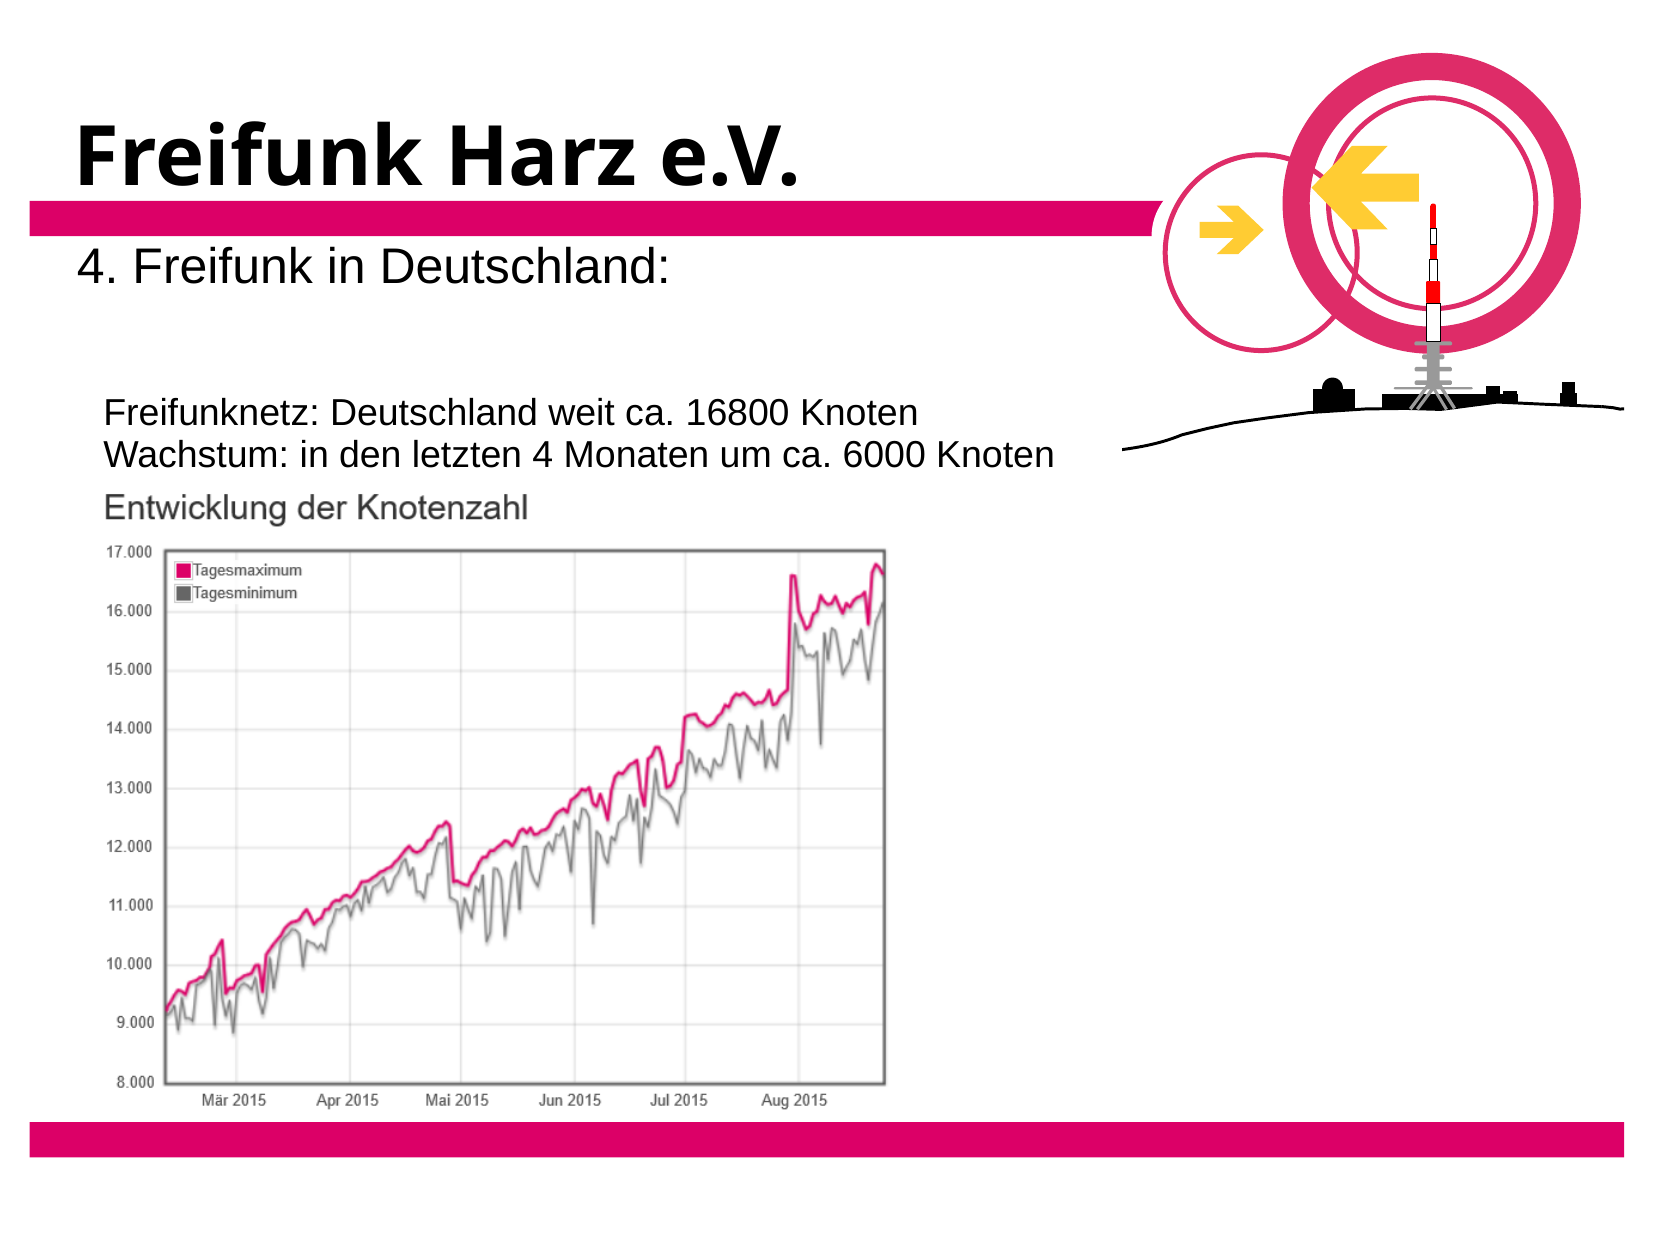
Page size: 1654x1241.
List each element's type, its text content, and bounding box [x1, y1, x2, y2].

subtitle 4. Freifunk in Deutschland: [76, 206, 697, 325]
picture [94, 487, 892, 1113]
text_box Freifunknetz: Deutschland weit ca. 16800 Knoten Wachstum: in den letzten 4 Monaten um ca. 6000 Knoten [88, 383, 1123, 609]
